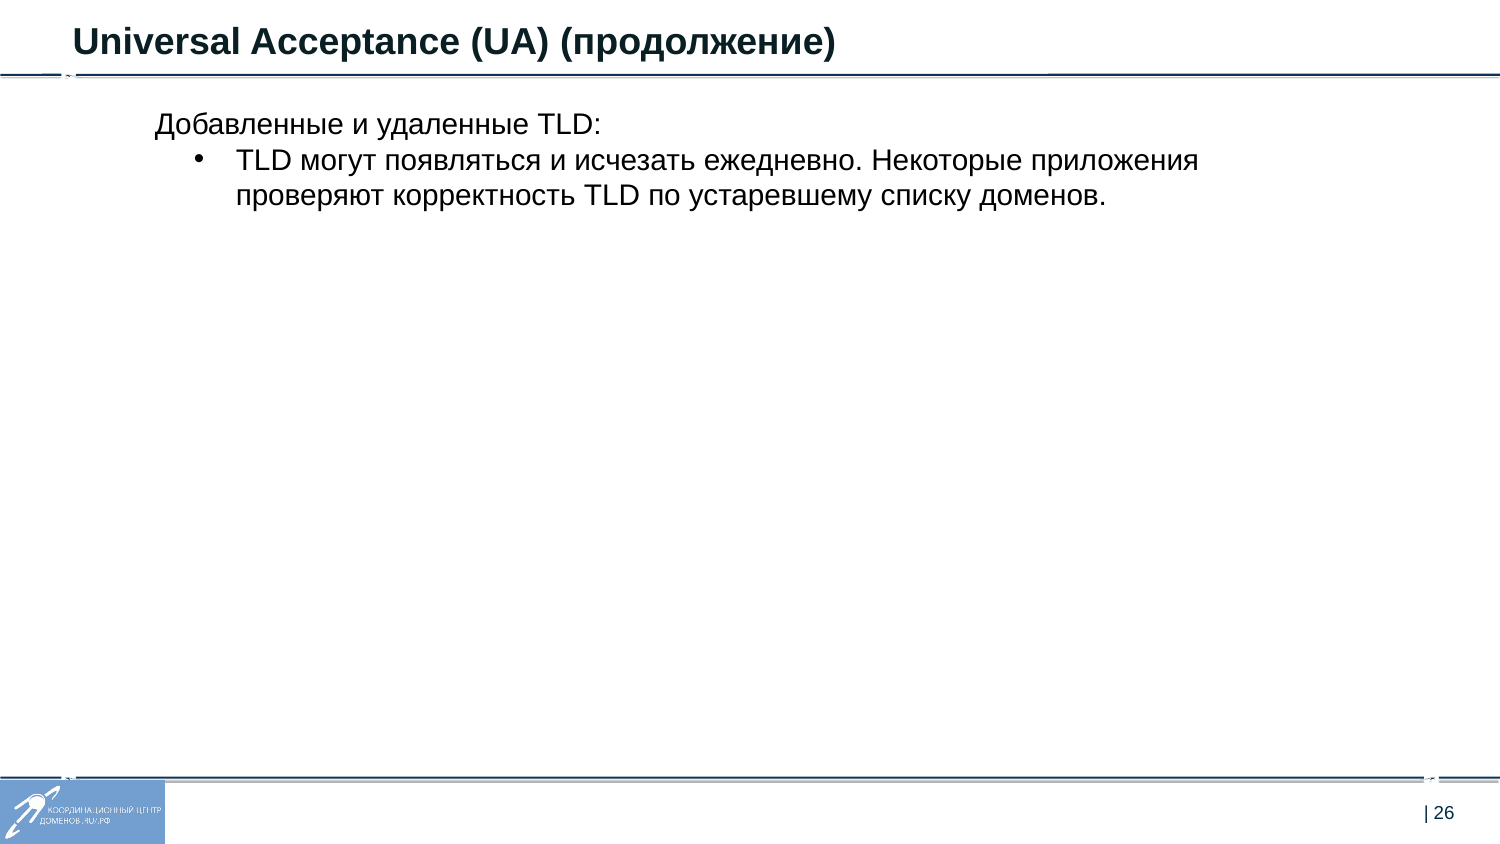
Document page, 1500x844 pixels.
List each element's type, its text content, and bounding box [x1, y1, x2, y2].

title Universal Acceptance (UA) (продолжение) [61, 5, 1376, 62]
list Добавленные и удаленные TLD: TLD могут появляться и исчезать ежедневно. Некоторые приложения проверяют корректность TLD по устаревшему списку доменов. [70, 93, 1368, 656]
picture [0, 779, 166, 844]
